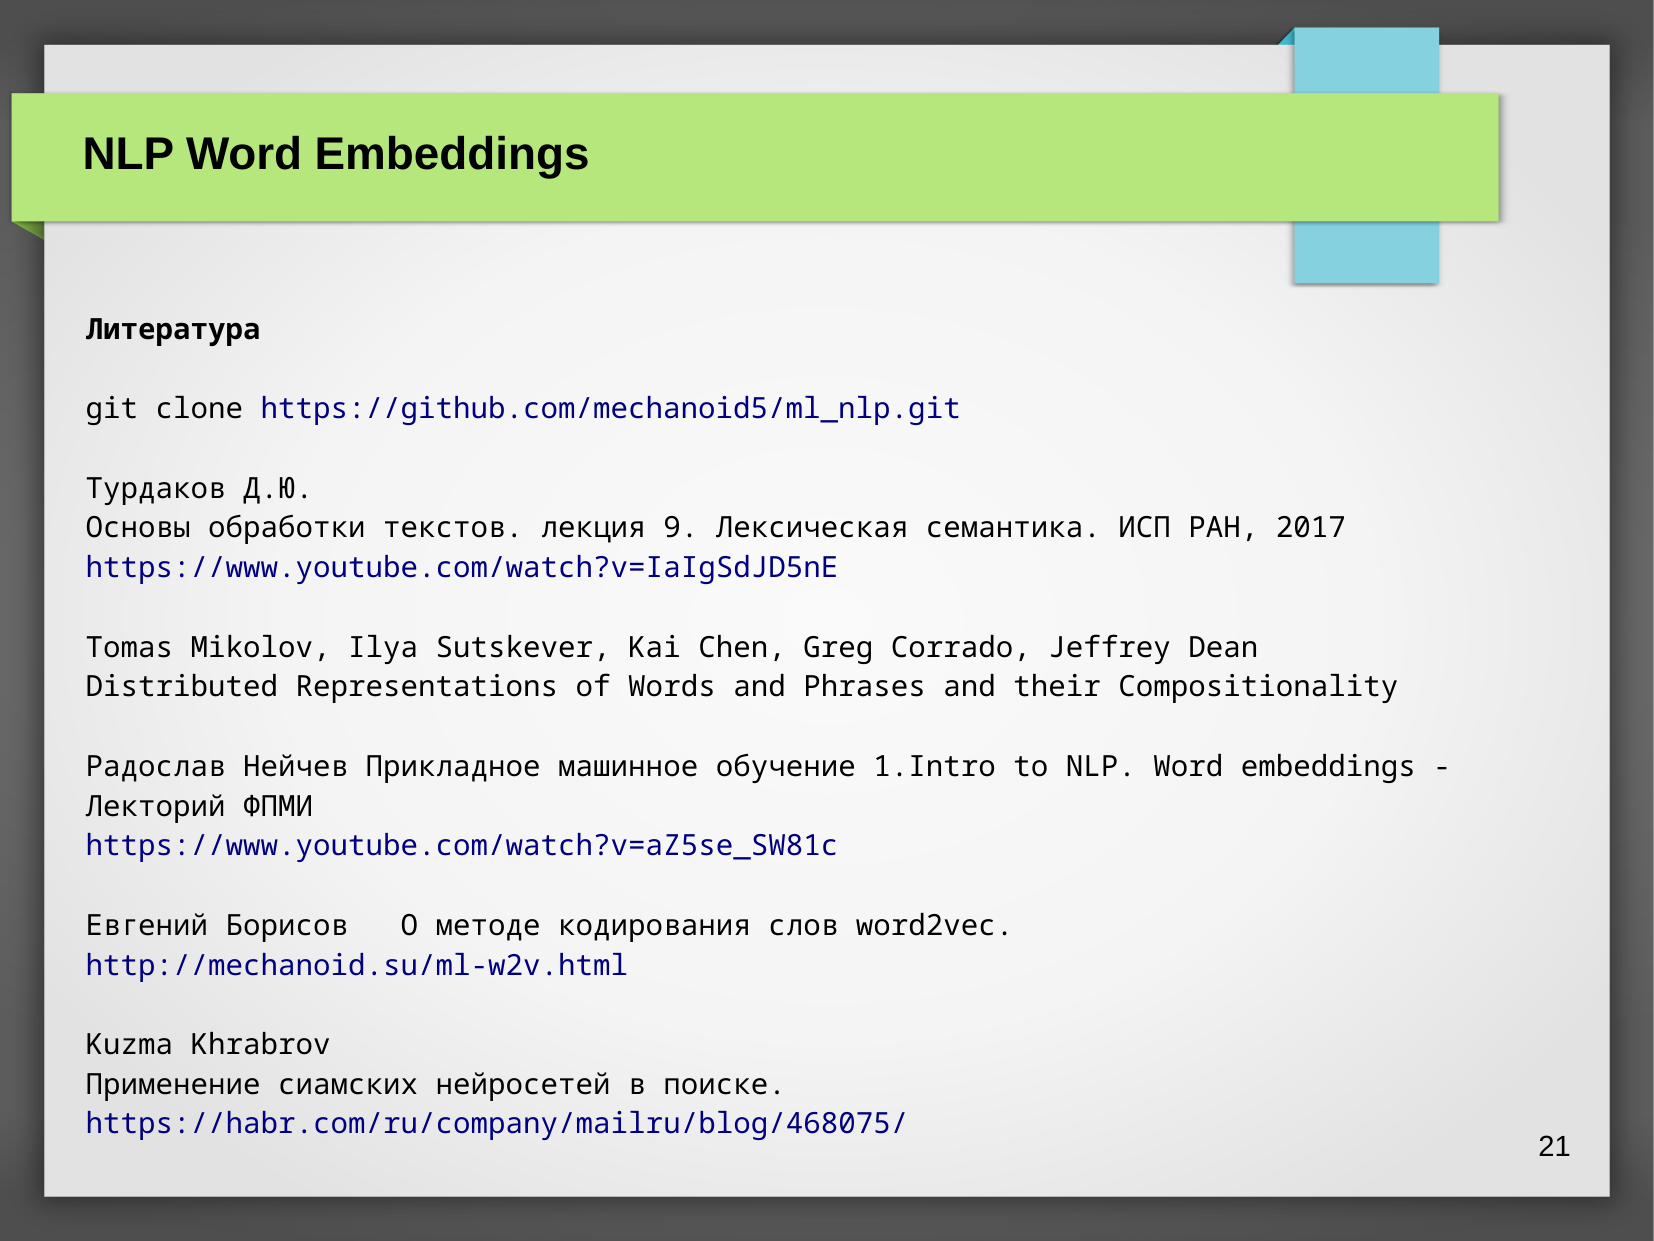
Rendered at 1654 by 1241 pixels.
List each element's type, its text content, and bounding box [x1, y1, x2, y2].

title NLP Word Embeddings [82, 121, 1489, 187]
picture [0, 0, 1654, 1241]
text_box Литература git clone https://github.com/mechanoid5/ml_nlp.git Турдаков Д.Ю. Основы обработки текстов. лекция 9. Лексическая семантика. ИСП РАН, 2017 https://www.youtube.com/watch?v=IaIgSdJD5nE Tomas Mikolov, Ilya Sutskever, Kai Chen, Greg Corrado, Jeffrey Dean Distributed Representations of Words and Phrases and their Compositionality Радослав Нейчев Прикладное машинное обучение 1.Intro to NLP. Word embeddings - Лекторий ФПМИ https://www.youtube.com/watch?v=aZ5se_SW81c Евгений Борисов О методе кодирования слов word2vec. http://mechanoid.su/ml-w2v.html Kuzma Khrabrov Применение сиамских нейросетей в поиске. https://habr.com/ru/company/mailru/blog/468075/ [70, 300, 1571, 1105]
